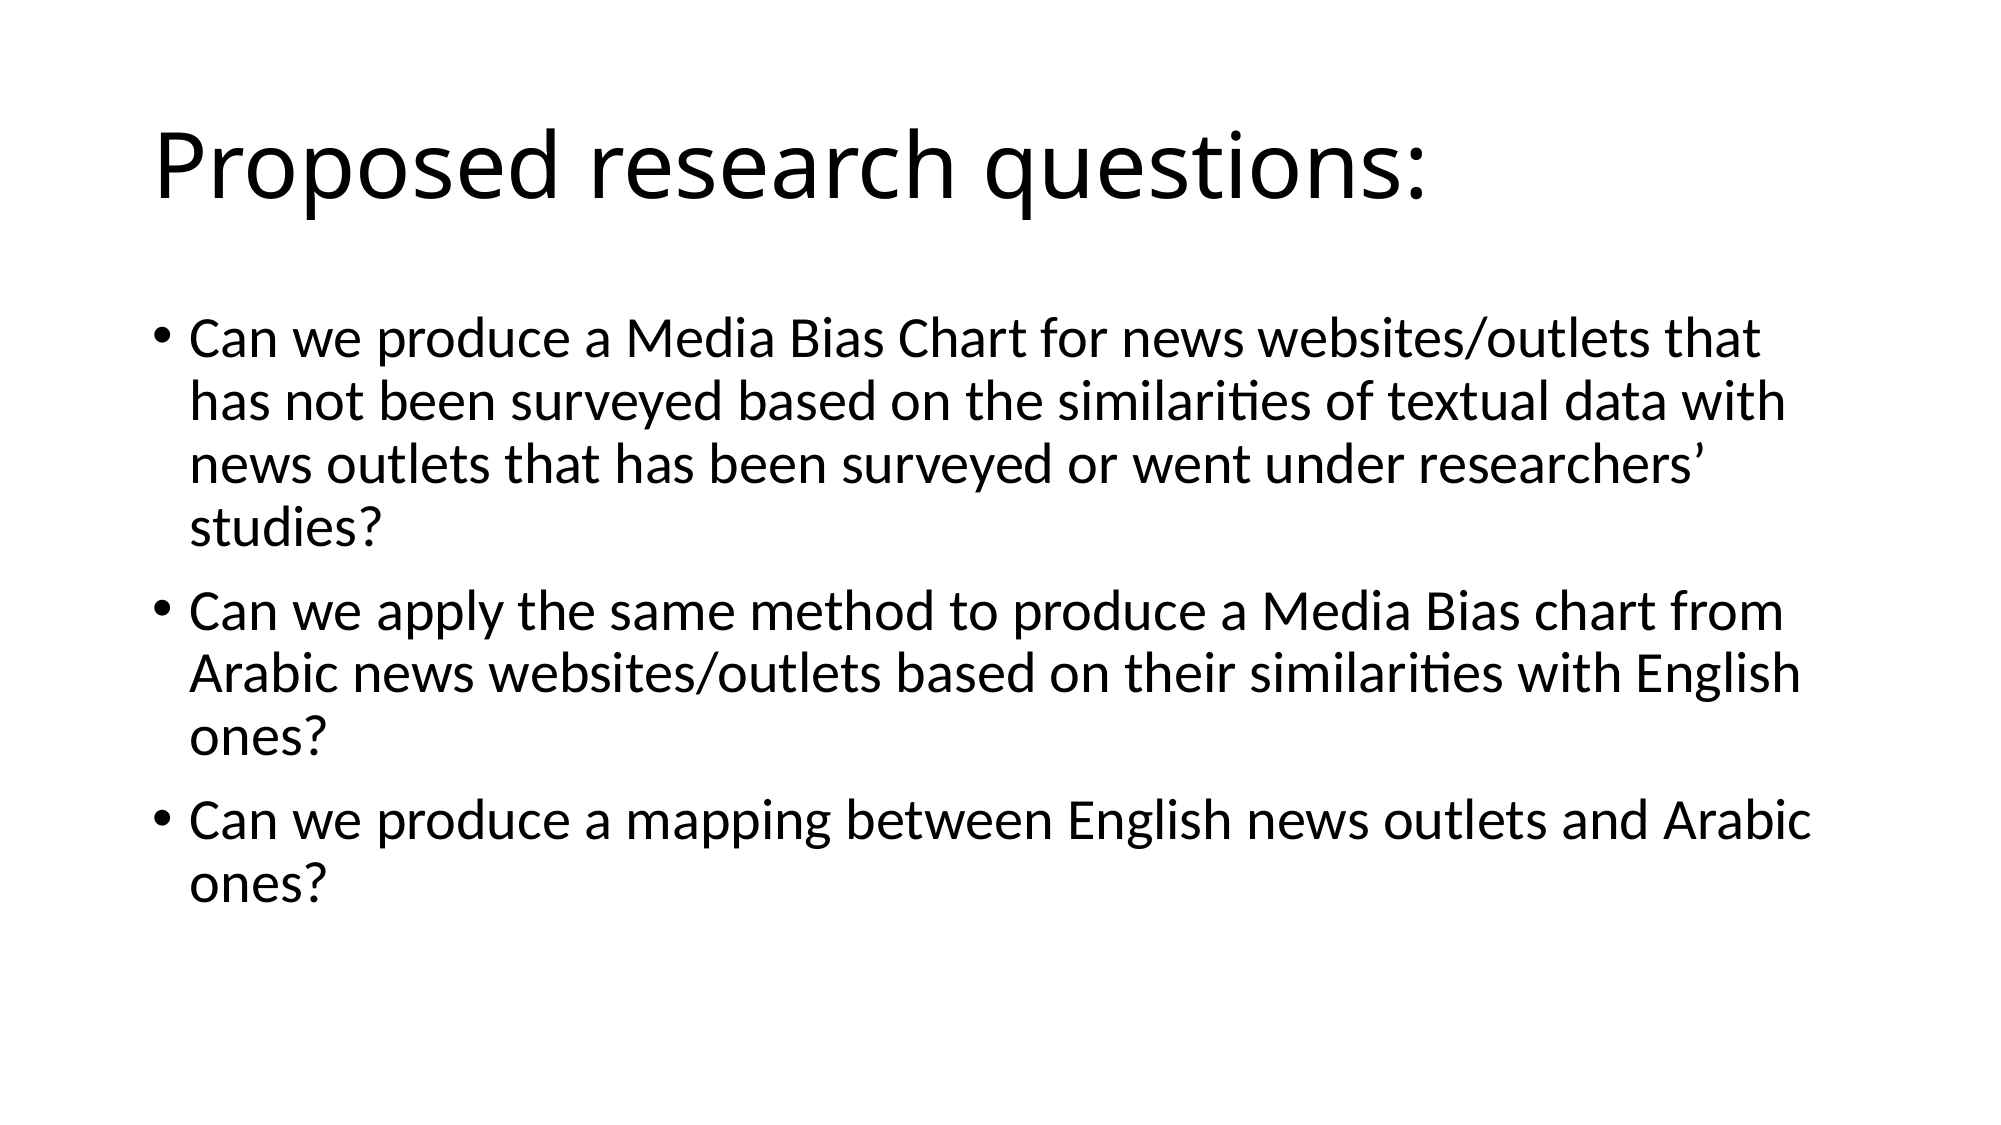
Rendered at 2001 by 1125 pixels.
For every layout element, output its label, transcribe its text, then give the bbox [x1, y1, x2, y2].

title Proposed research questions: [137, 59, 1863, 278]
list Can we produce a Media Bias Chart for news websites/outlets that has not been surveyed based on the similarities of textual data with news outlets that has been surveyed or went under researchers’ studies? Can we apply the same method to produce a Media Bias chart from Arabic news websites/outlets based on their similarities with English ones? Can we produce a mapping between English news outlets and Arabic ones? [137, 299, 1863, 1014]
